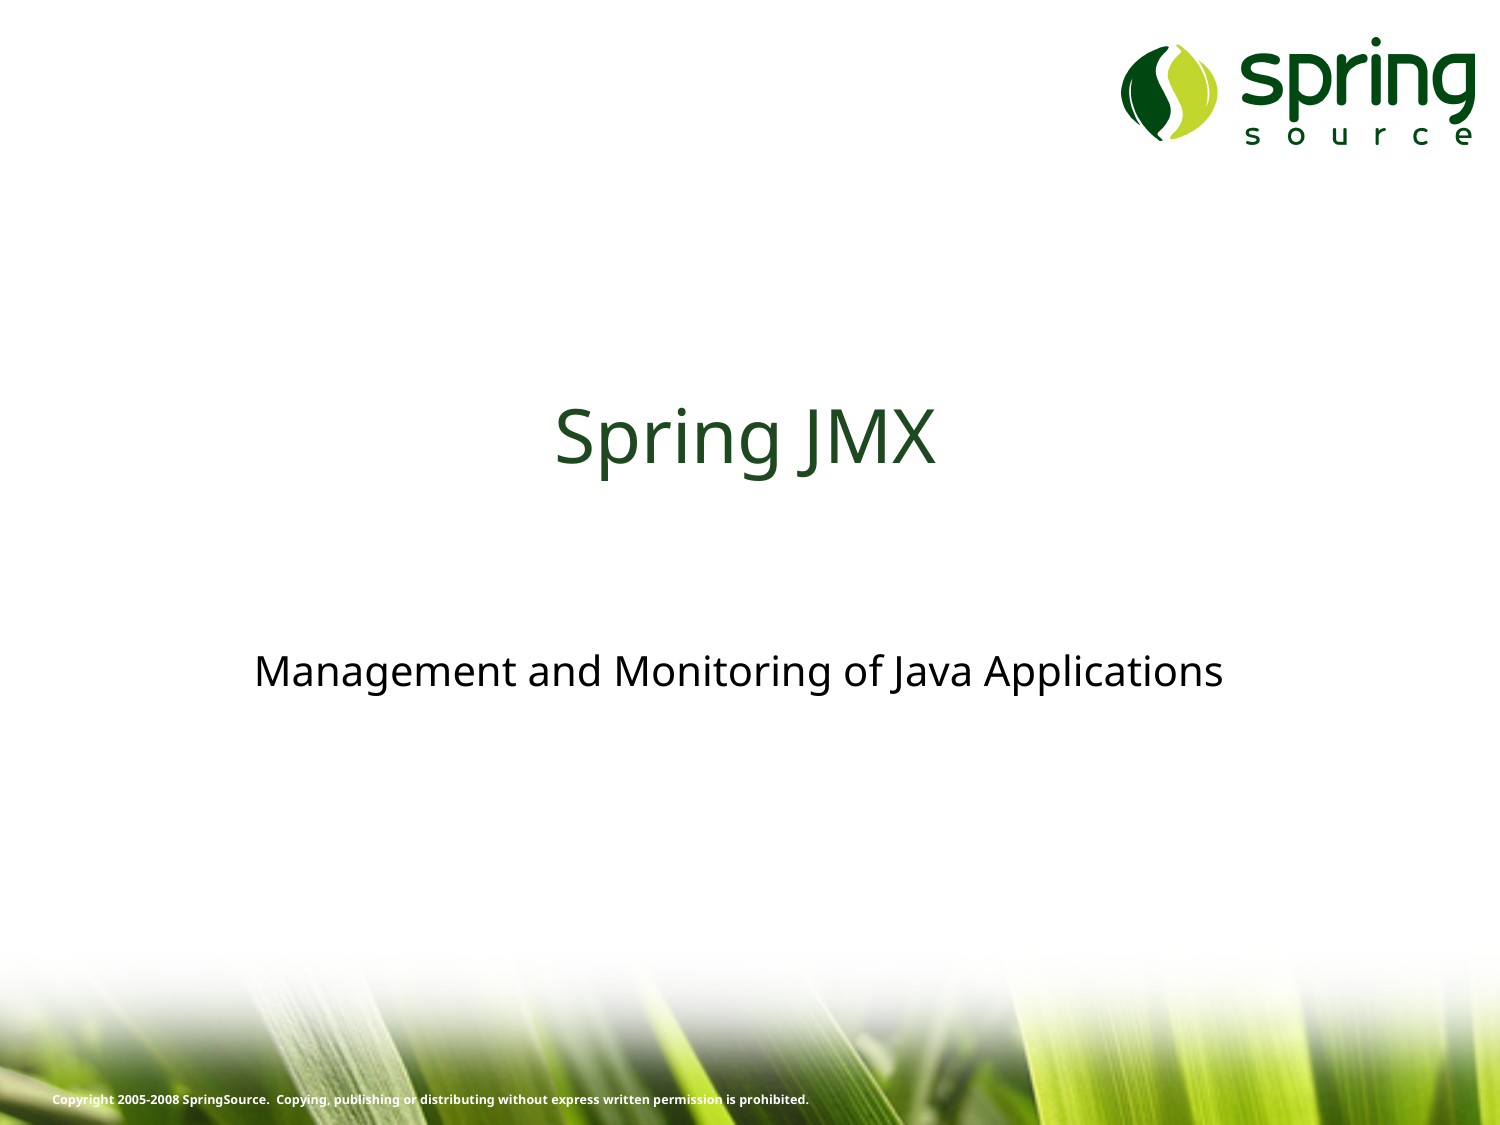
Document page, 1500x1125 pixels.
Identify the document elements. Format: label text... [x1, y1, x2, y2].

picture [1121, 37, 1475, 145]
picture [0, 944, 1500, 1125]
title Spring JMX [107, 340, 1383, 529]
subtitle Management and Monitoring of Java Applications [214, 499, 1265, 788]
